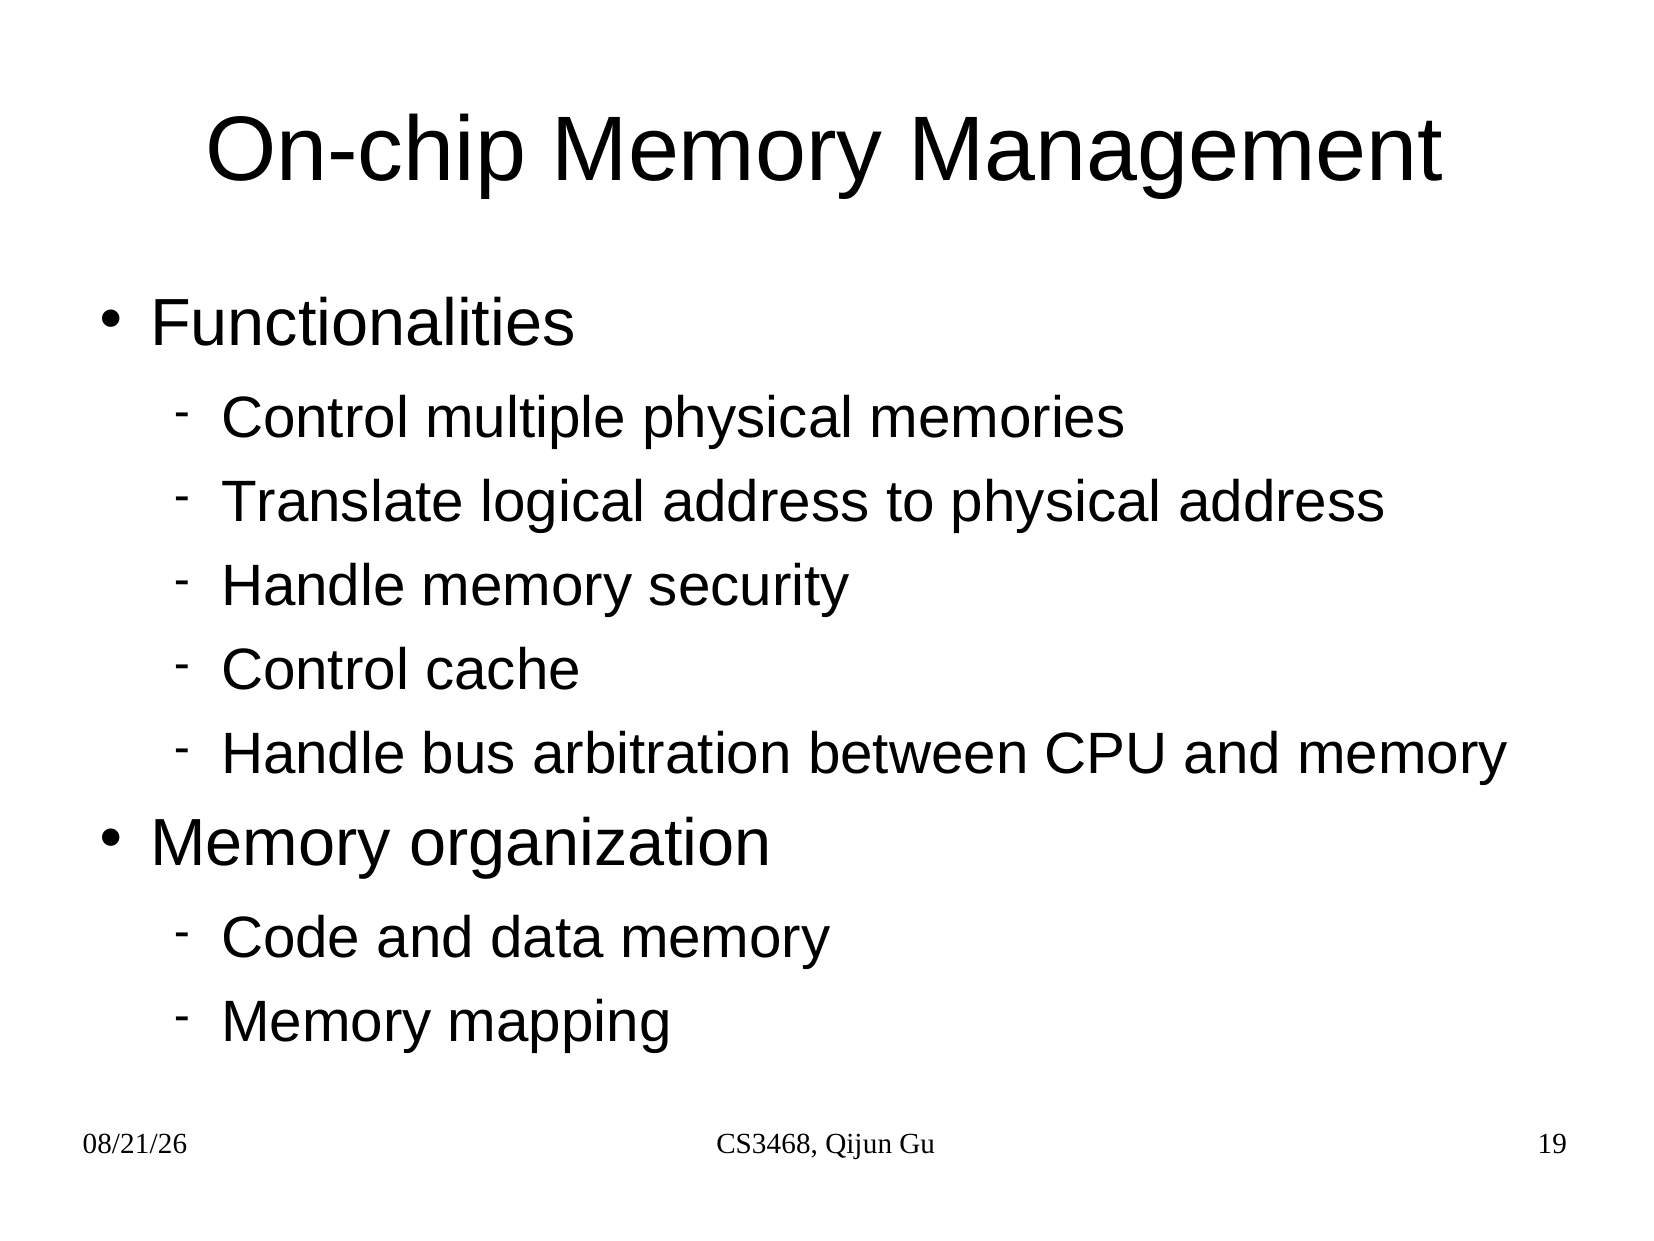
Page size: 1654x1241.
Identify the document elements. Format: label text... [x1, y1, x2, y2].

title On-chip Memory Management [82, 56, 1568, 247]
list Functionalities Control multiple physical memories Translate logical address to physical address Handle memory security Control cache Handle bus arbitration between CPU and memory Memory organization Code and data memory Memory mapping [82, 290, 1568, 1092]
